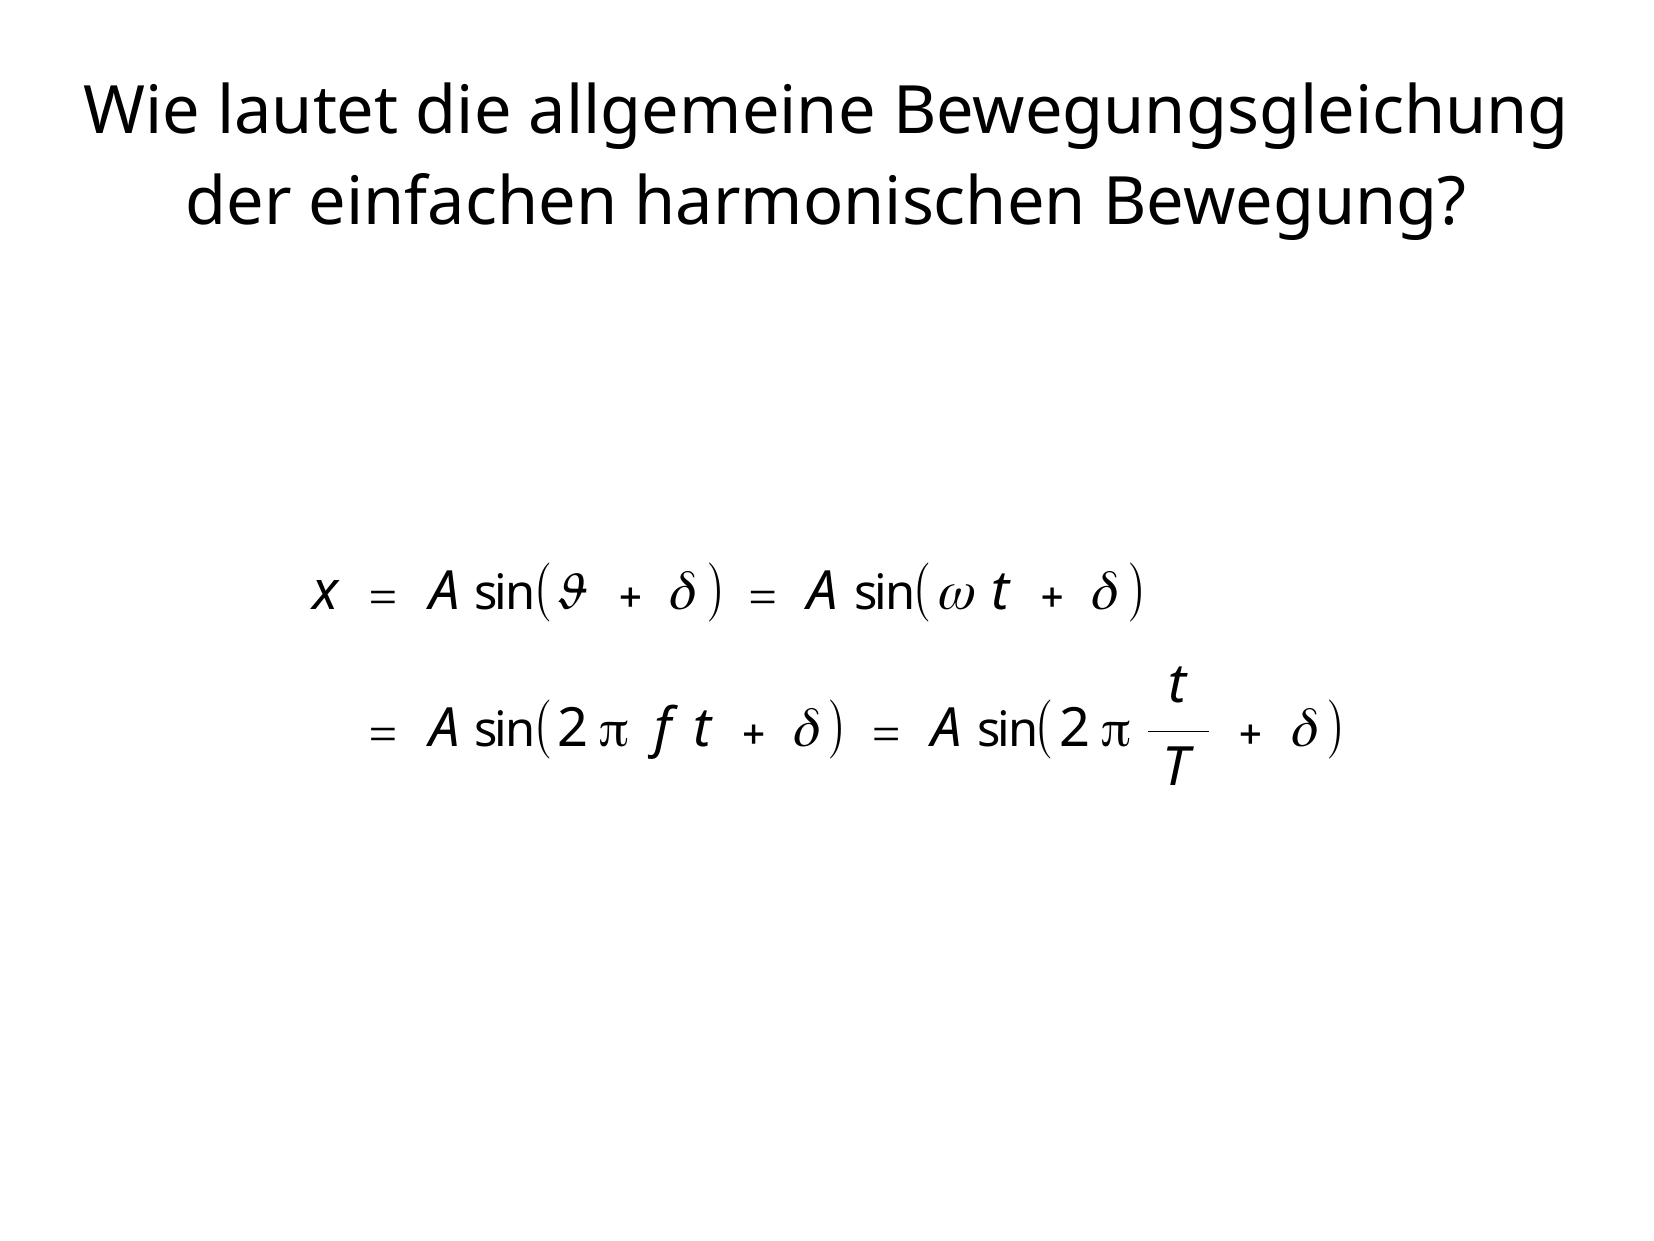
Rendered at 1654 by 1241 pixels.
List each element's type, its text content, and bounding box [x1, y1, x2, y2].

title Wie lautet die allgemeine Bewegungsgleichung der einfachen harmonischen Bewegung? [82, 49, 1571, 257]
chart [302, 557, 1351, 801]
